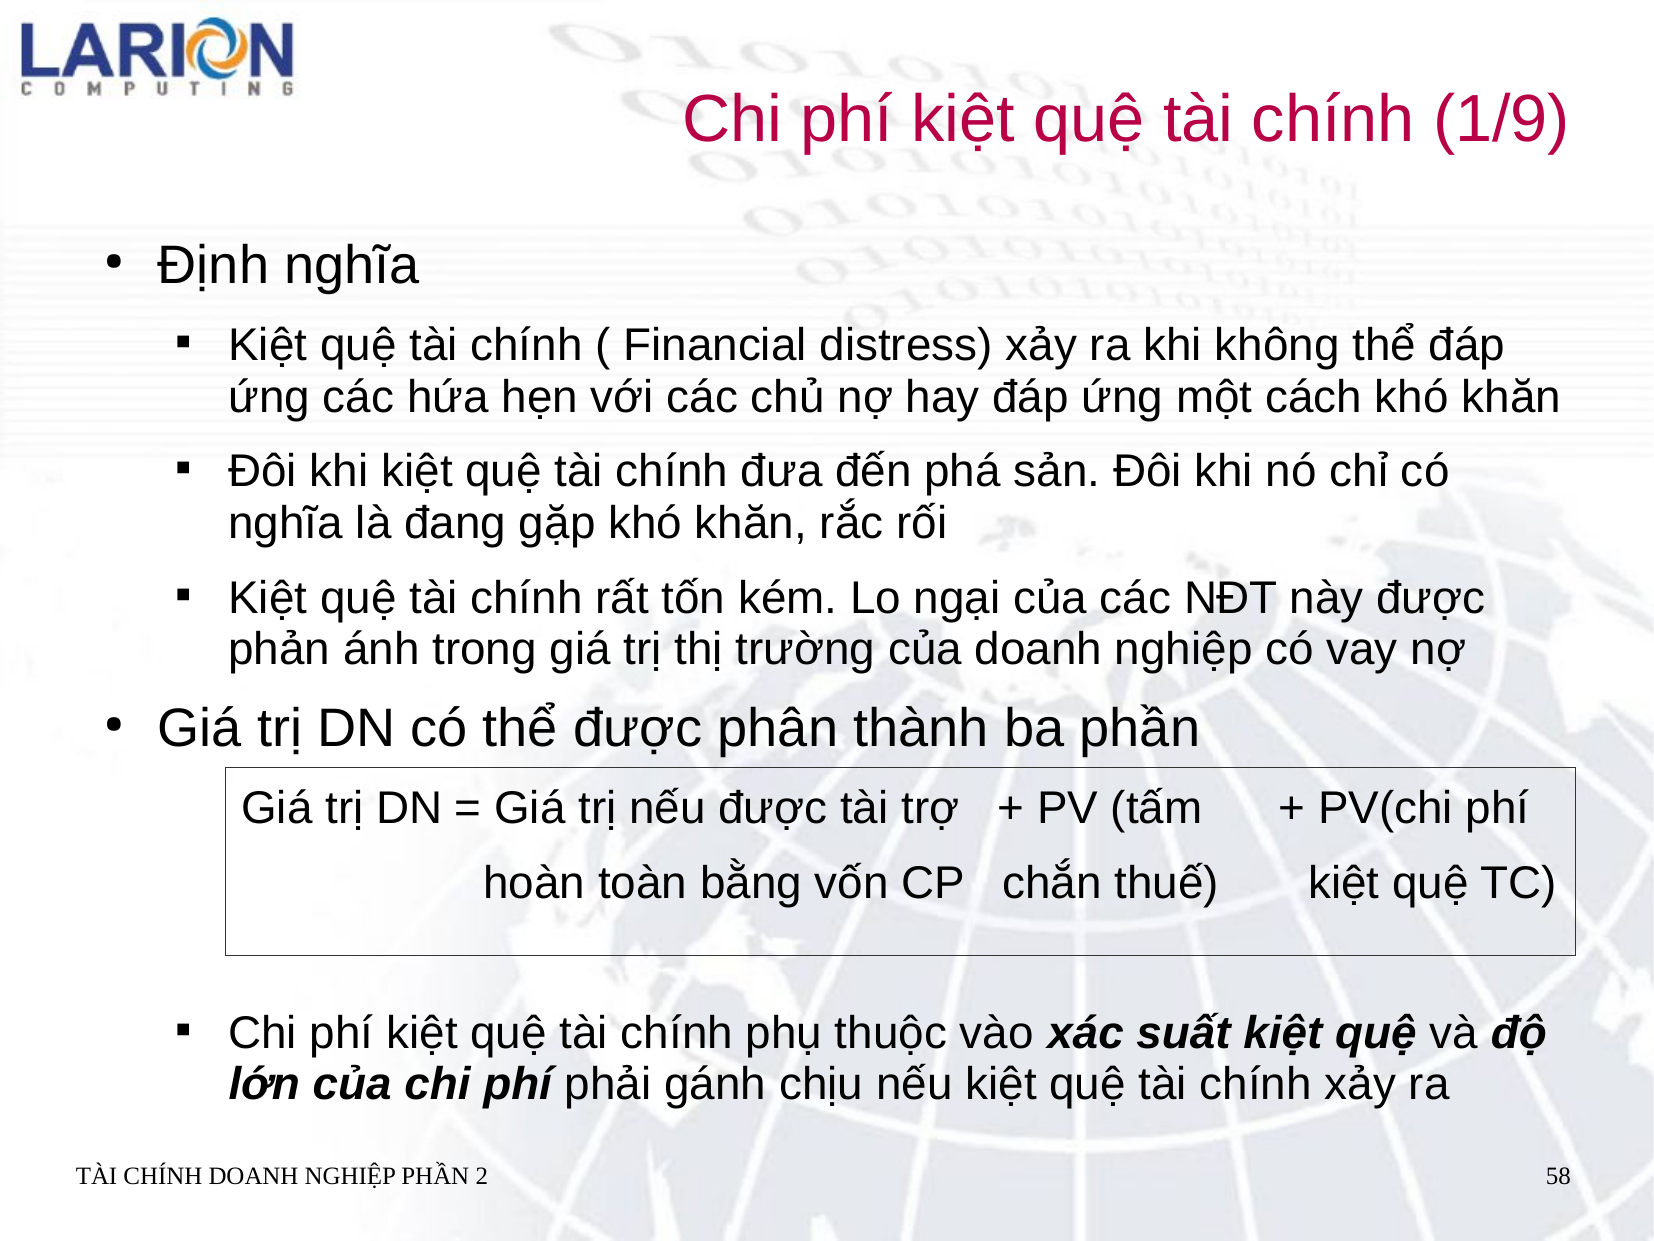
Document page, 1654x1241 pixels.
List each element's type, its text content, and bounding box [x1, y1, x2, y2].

list Định nghĩa Kiệt quệ tài chính ( Financial distress) xảy ra khi không thể đáp ứng các hứa hẹn với các chủ nợ hay đáp ứng một cách khó khăn Đôi khi kiệt quệ tài chính đưa đến phá sản. Đôi khi nó chỉ có nghĩa là đang gặp khó khăn, rắc rối Kiệt quệ tài chính rất tốn kém. Lo ngại của các NĐT này được phản ánh trong giá trị thị trường của doanh nghiệp có vay nợ Giá trị DN có thể được phân thành ba phần Giá trị DN = Giá trị nếu được tài trợ + PV (tấm + PV(chi phí hoàn toàn bằng vốn CP chắn thuế) kiệt quệ TC) Chi phí kiệt quệ tài chính phụ thuộc vào xác suất kiệt quệ và độ lớn của chi phí phải gánh chịu nếu kiệt quệ tài chính xảy ra [226, 768, 1575, 955]
title Chi phí kiệt quệ tài chính (1/9) [300, 49, 1571, 188]
picture [0, 0, 1654, 1241]
list Định nghĩa Kiệt quệ tài chính ( Financial distress) xảy ra khi không thể đáp ứng các hứa hẹn với các chủ nợ hay đáp ứng một cách khó khăn Đôi khi kiệt quệ tài chính đưa đến phá sản. Đôi khi nó chỉ có nghĩa là đang gặp khó khăn, rắc rối Kiệt quệ tài chính rất tốn kém. Lo ngại của các NĐT này được phản ánh trong giá trị thị trường của doanh nghiệp có vay nợ Giá trị DN có thể được phân thành ba phần Giá trị DN = Giá trị nếu được tài trợ + PV (tấm + PV(chi phí hoàn toàn bằng vốn CP chắn thuế) kiệt quệ TC) Chi phí kiệt quệ tài chính phụ thuộc vào xác suất kiệt quệ và độ lớn của chi phí phải gánh chịu nếu kiệt quệ tài chính xảy ra [86, 234, 1576, 1109]
